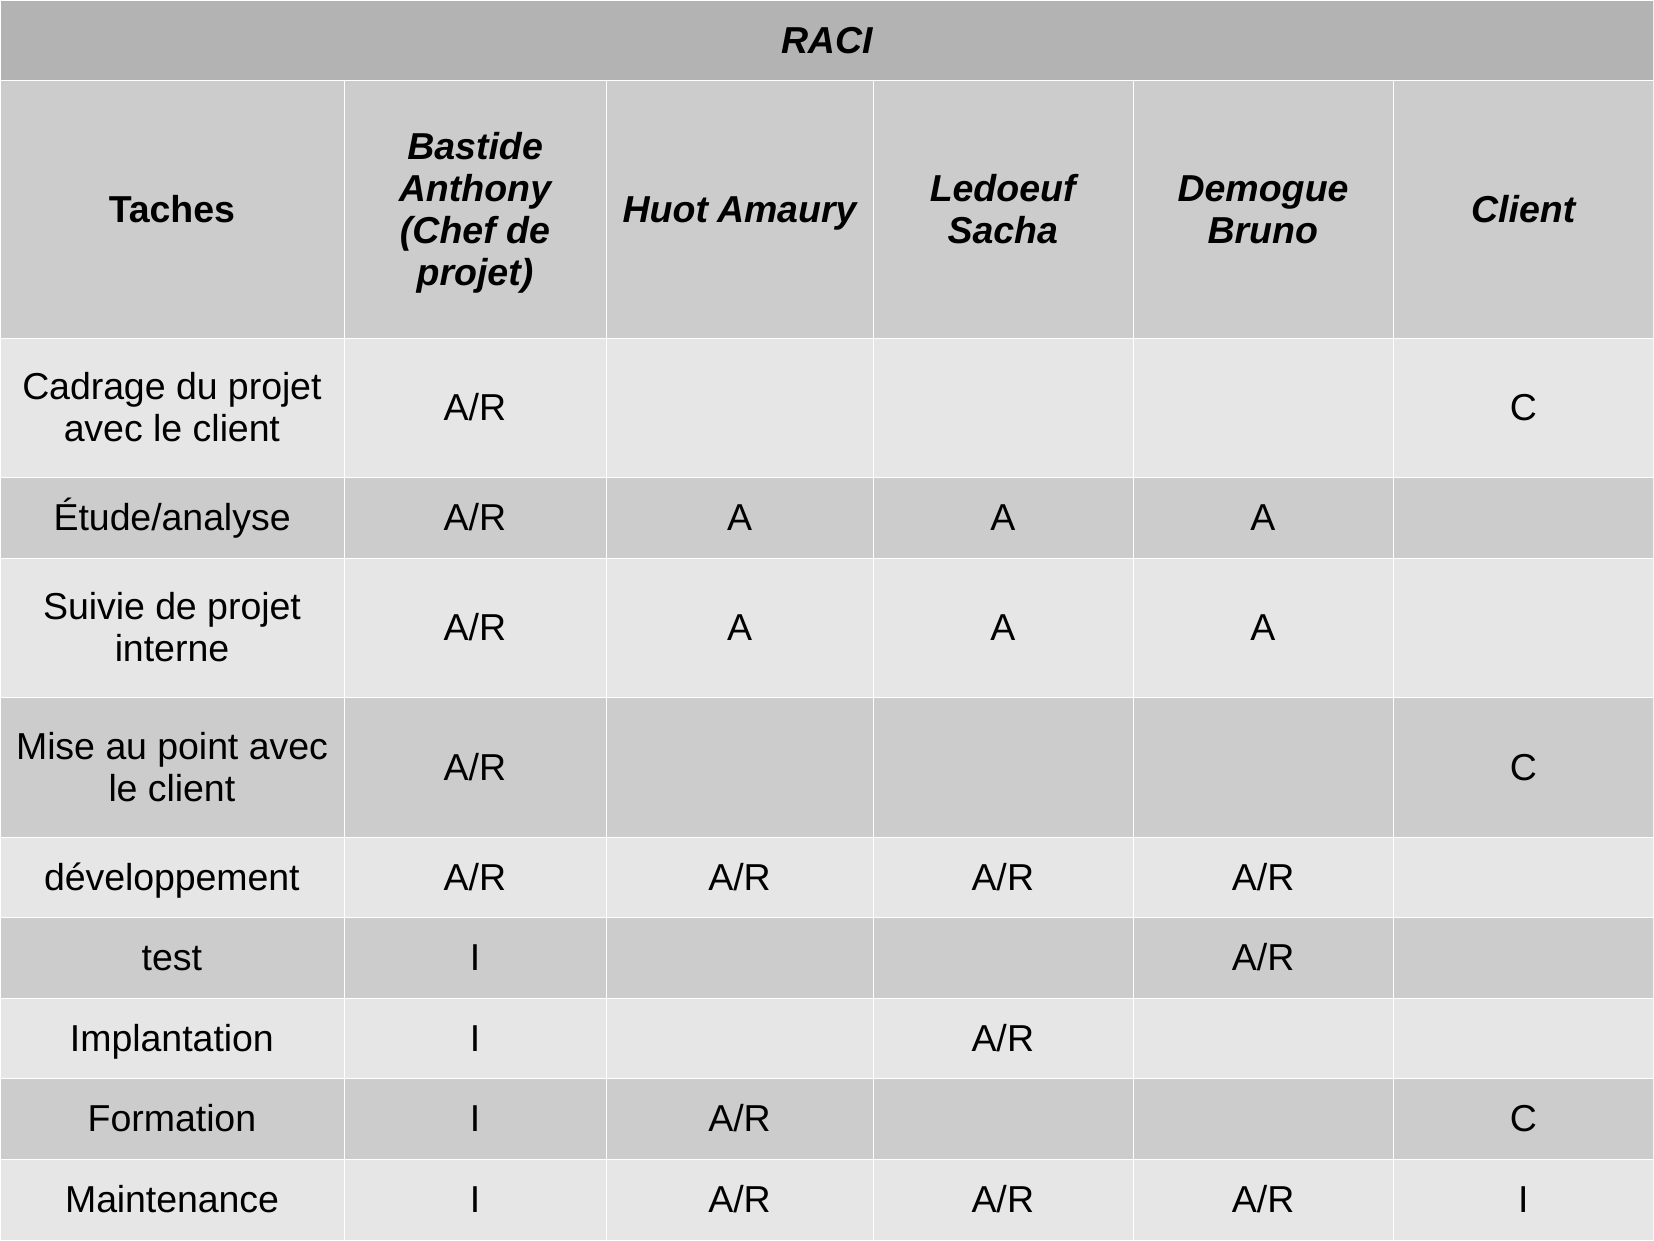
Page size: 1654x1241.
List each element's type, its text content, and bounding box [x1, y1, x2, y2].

table_cell Demogue Bruno [1134, 81, 1393, 338]
table_cell Implantation [1, 999, 344, 1078]
table_cell Suivie de projet interne [1, 559, 344, 697]
table_cell A/R [345, 559, 606, 697]
table_cell [1134, 698, 1393, 837]
table_cell [1394, 478, 1653, 558]
table_cell test [1, 918, 344, 998]
table_cell [1134, 999, 1393, 1078]
table_cell Taches [1, 81, 344, 338]
table_cell [1134, 339, 1393, 477]
table_cell I [345, 999, 606, 1078]
table_cell Formation [1, 1079, 344, 1159]
table_cell Maintenance [1, 1160, 344, 1240]
table_cell A/R [1134, 918, 1393, 998]
table_cell Cadrage du projet avec le client [1, 339, 344, 477]
table_cell Bastide Anthony (Chef de projet) [345, 81, 606, 338]
table_cell A [874, 478, 1133, 558]
table_cell [1394, 918, 1653, 998]
table_cell I [345, 1079, 606, 1159]
table_header RACI [1, 1, 1653, 80]
table_cell I [345, 918, 606, 998]
table_cell Ledoeuf Sacha [874, 81, 1133, 338]
table_cell [607, 999, 873, 1078]
table_cell [1394, 999, 1653, 1078]
table_cell [607, 698, 873, 837]
table_cell A/R [607, 1160, 873, 1240]
table_cell développement [1, 838, 344, 917]
table_cell [874, 339, 1133, 477]
table_cell [1134, 1079, 1393, 1159]
table_cell [874, 1079, 1133, 1159]
table_cell C [1394, 698, 1653, 837]
table_cell Mise au point avec le client [1, 698, 344, 837]
table_cell A/R [607, 838, 873, 917]
table_cell Étude/analyse [1, 478, 344, 558]
table_cell C [1394, 339, 1653, 477]
table_cell A/R [345, 838, 606, 917]
table_cell C [1394, 1079, 1653, 1159]
table_cell A/R [345, 698, 606, 837]
table_cell I [345, 1160, 606, 1240]
table_cell A [1134, 478, 1393, 558]
table_cell A/R [1134, 838, 1393, 917]
table_cell A/R [874, 999, 1133, 1078]
table_cell A [607, 478, 873, 558]
table_cell I [1394, 1160, 1653, 1240]
table_cell Client [1394, 81, 1653, 338]
table_cell Huot Amaury [607, 81, 873, 338]
table_cell [1394, 838, 1653, 917]
table_cell A/R [1134, 1160, 1393, 1240]
table_cell [874, 918, 1133, 998]
table_cell A [607, 559, 873, 697]
table_cell A [874, 559, 1133, 697]
table_cell A/R [345, 339, 606, 477]
table_cell [874, 698, 1133, 837]
table_cell A/R [874, 838, 1133, 917]
table_cell [1394, 559, 1653, 697]
table_cell [607, 339, 873, 477]
table_cell A/R [874, 1160, 1133, 1240]
table_cell A/R [345, 478, 606, 558]
table_cell A [1134, 559, 1393, 697]
table_cell A/R [607, 1079, 873, 1159]
table_cell [607, 918, 873, 998]
